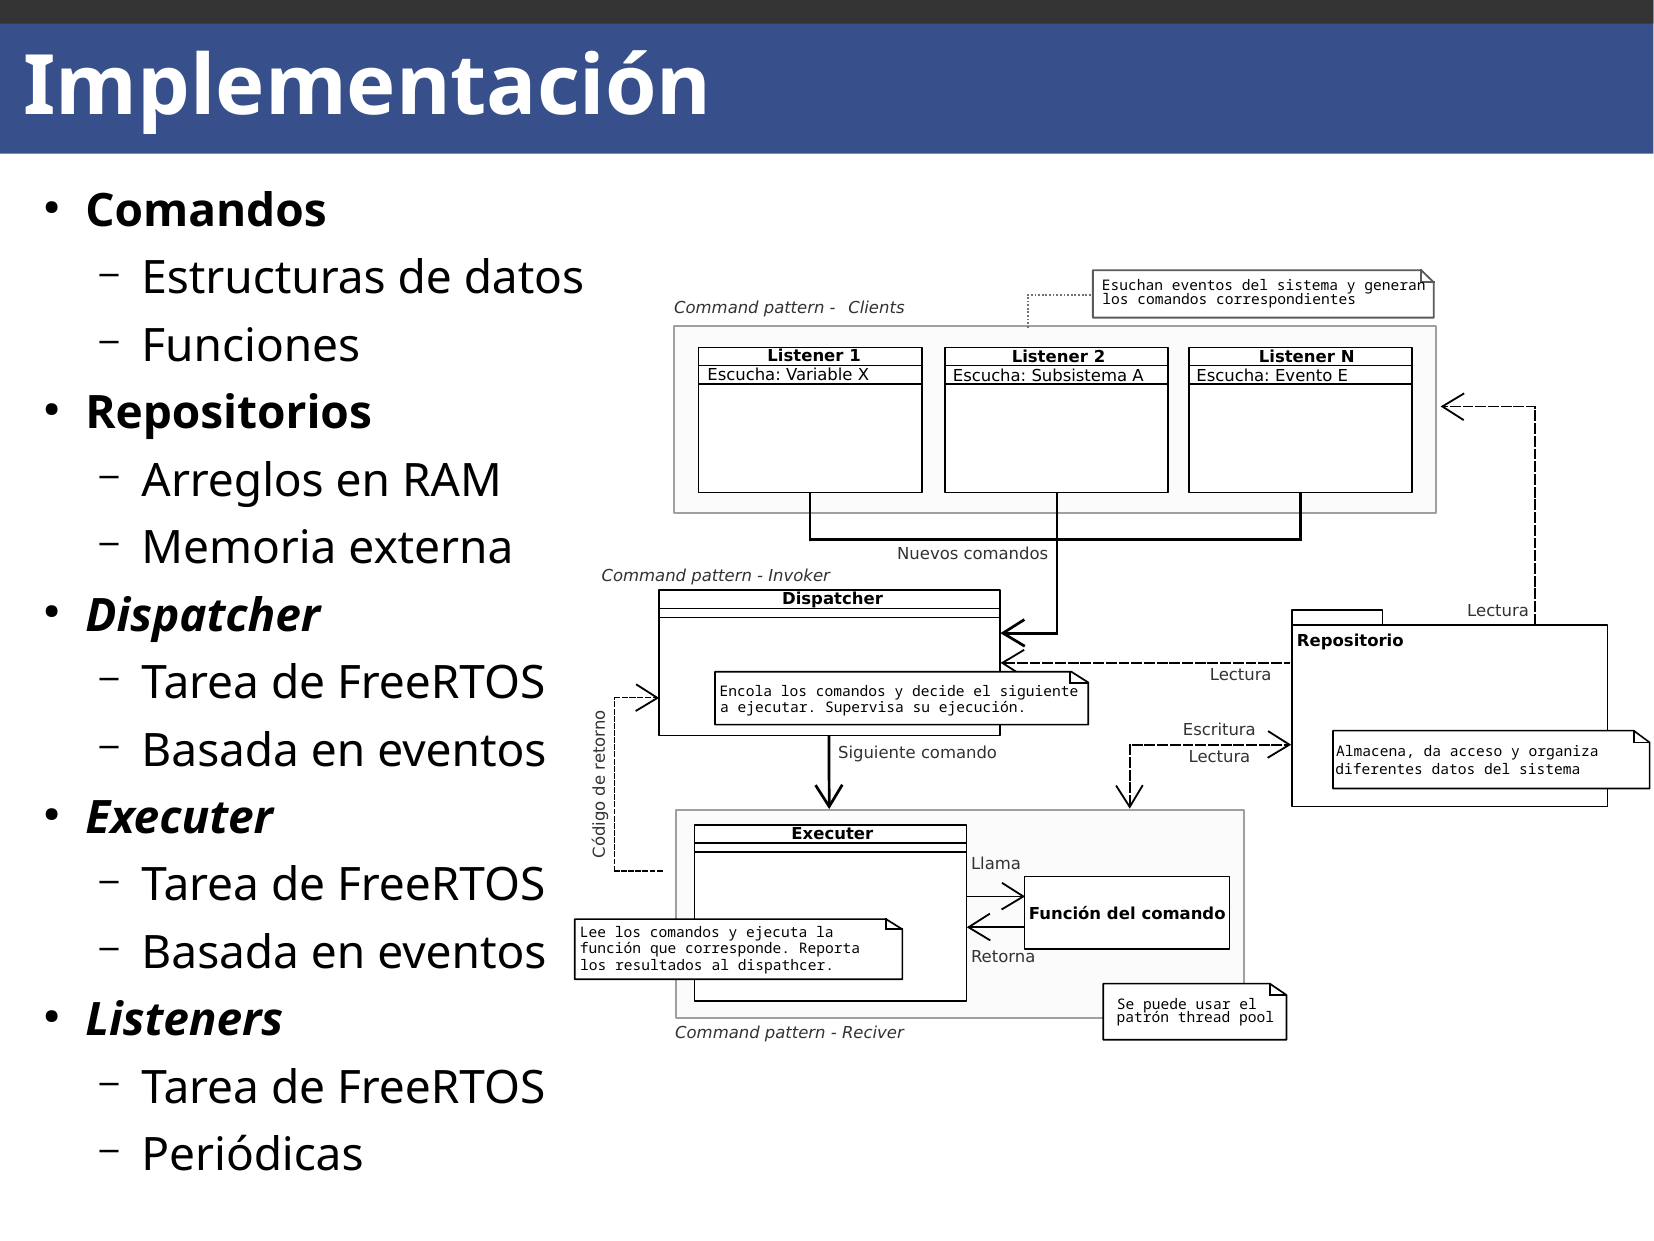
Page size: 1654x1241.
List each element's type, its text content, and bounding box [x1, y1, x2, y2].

picture [540, 236, 1654, 1075]
title Implementación [23, 17, 1630, 148]
list Comandos Estructuras de datos Funciones Repositorios Arreglos en RAM Memoria externa Dispatcher Tarea de FreeRTOS Basada en eventos Executer Tarea de FreeRTOS Basada en eventos Listeners Tarea de FreeRTOS Periódicas [29, 177, 808, 1189]
